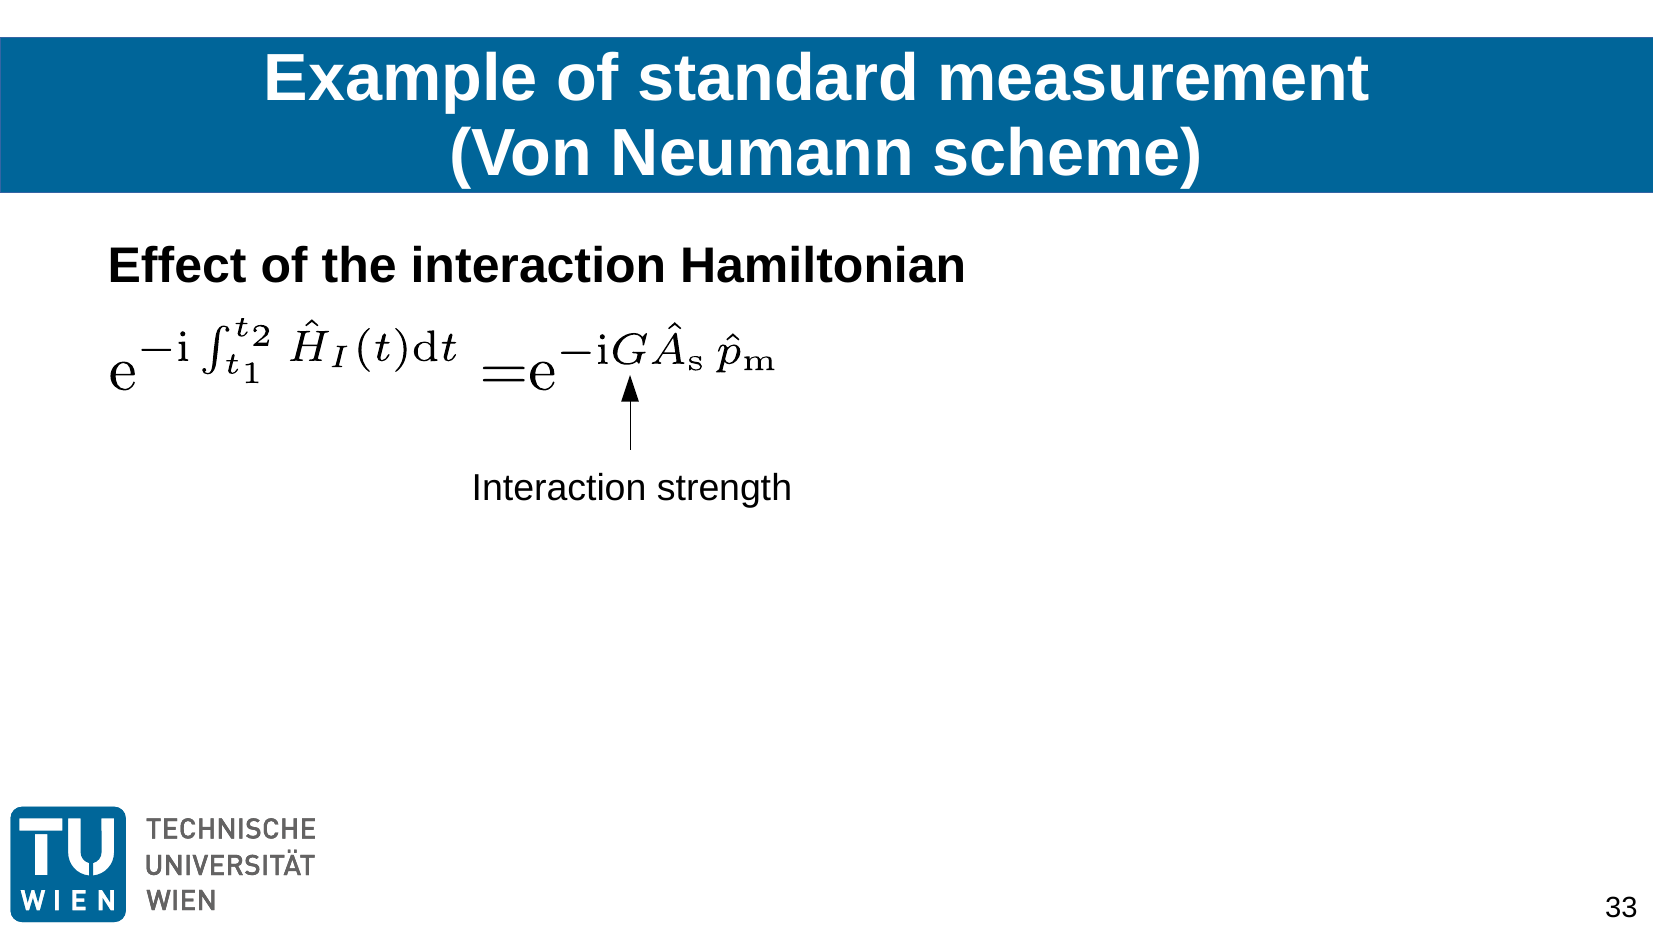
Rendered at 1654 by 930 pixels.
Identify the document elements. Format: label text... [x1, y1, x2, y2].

title Example of standard measurement (Von Neumann scheme) [0, 37, 1653, 193]
picture [98, 318, 1302, 405]
list Effect of the interaction Hamiltonian [107, 236, 1186, 311]
text_box Interaction strength [456, 459, 807, 516]
